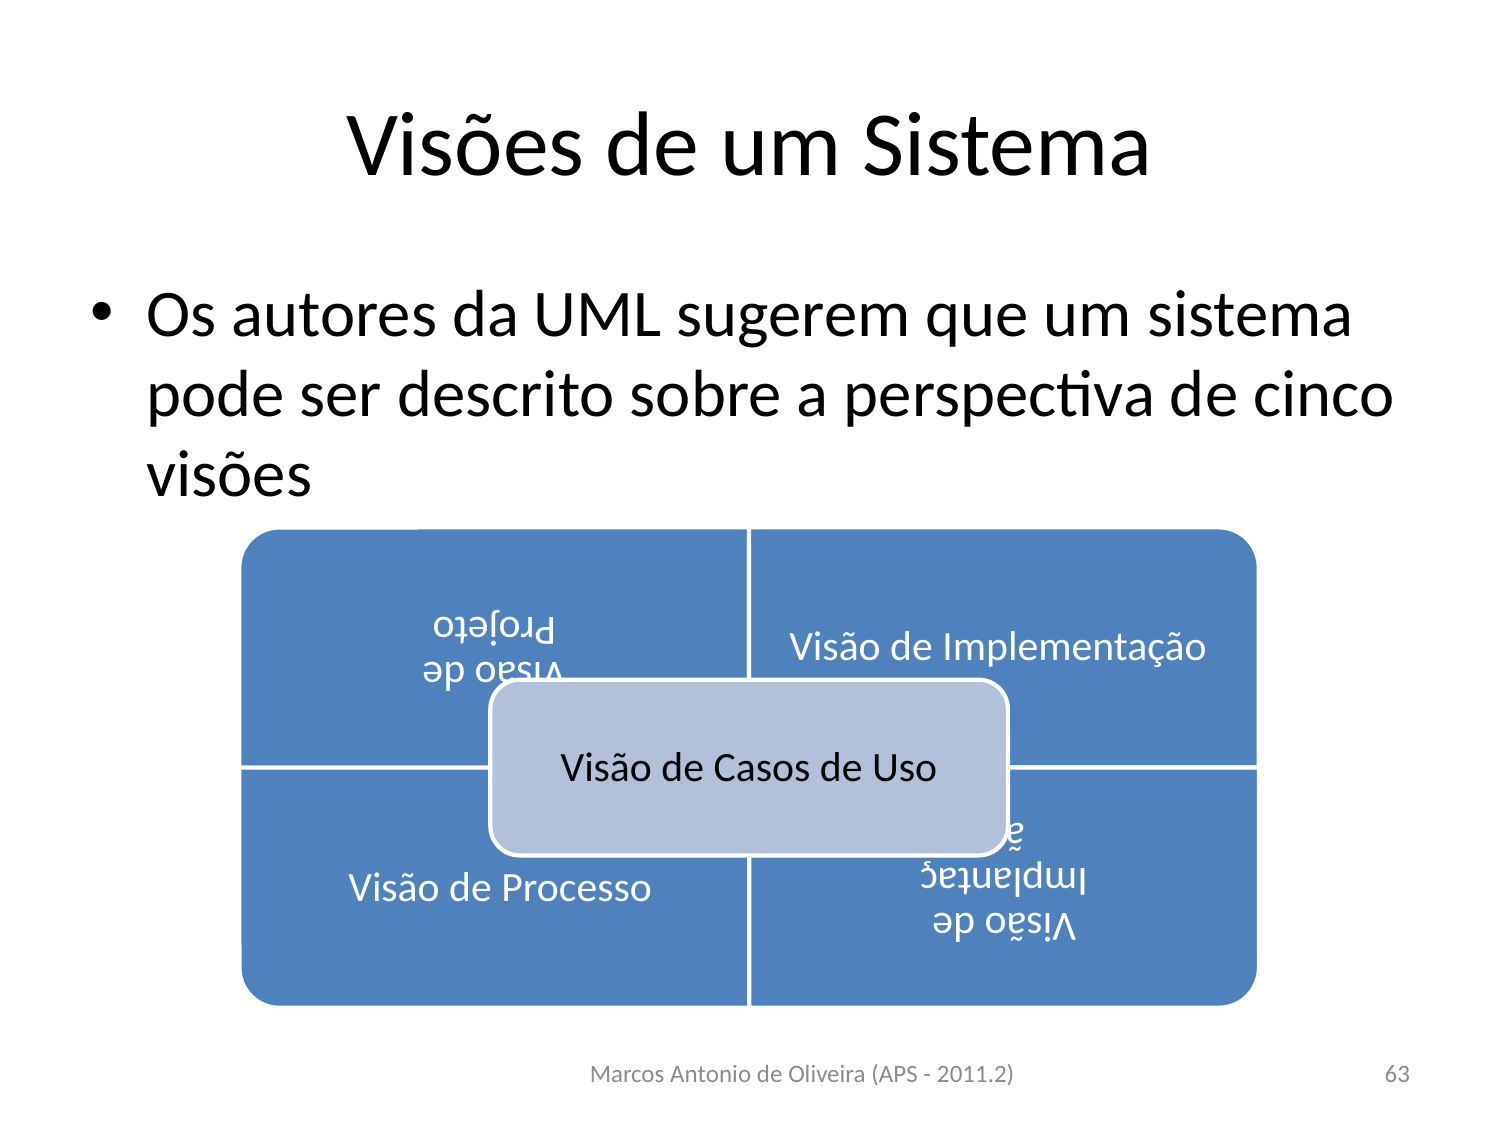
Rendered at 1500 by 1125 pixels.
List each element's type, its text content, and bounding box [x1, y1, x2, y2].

text_box Visão de Implementação [749, 527, 1259, 767]
slide_number <número> [1074, 1042, 1425, 1103]
text_box Visão de Implantação [749, 767, 1259, 1008]
text_box Visão de Processo [239, 767, 749, 1008]
text_box Visão de Projeto [239, 527, 749, 767]
title Visões de um Sistema [75, 45, 1425, 233]
text_box Visão de Casos de Uso [490, 679, 1008, 856]
footer Marcos Antonio de Oliveira (APS - 2011.2) [512, 1042, 1074, 1103]
list Os autores da UML sugerem que um sistema pode ser descrito sobre a perspectiva de cinco visões [75, 262, 1425, 1005]
